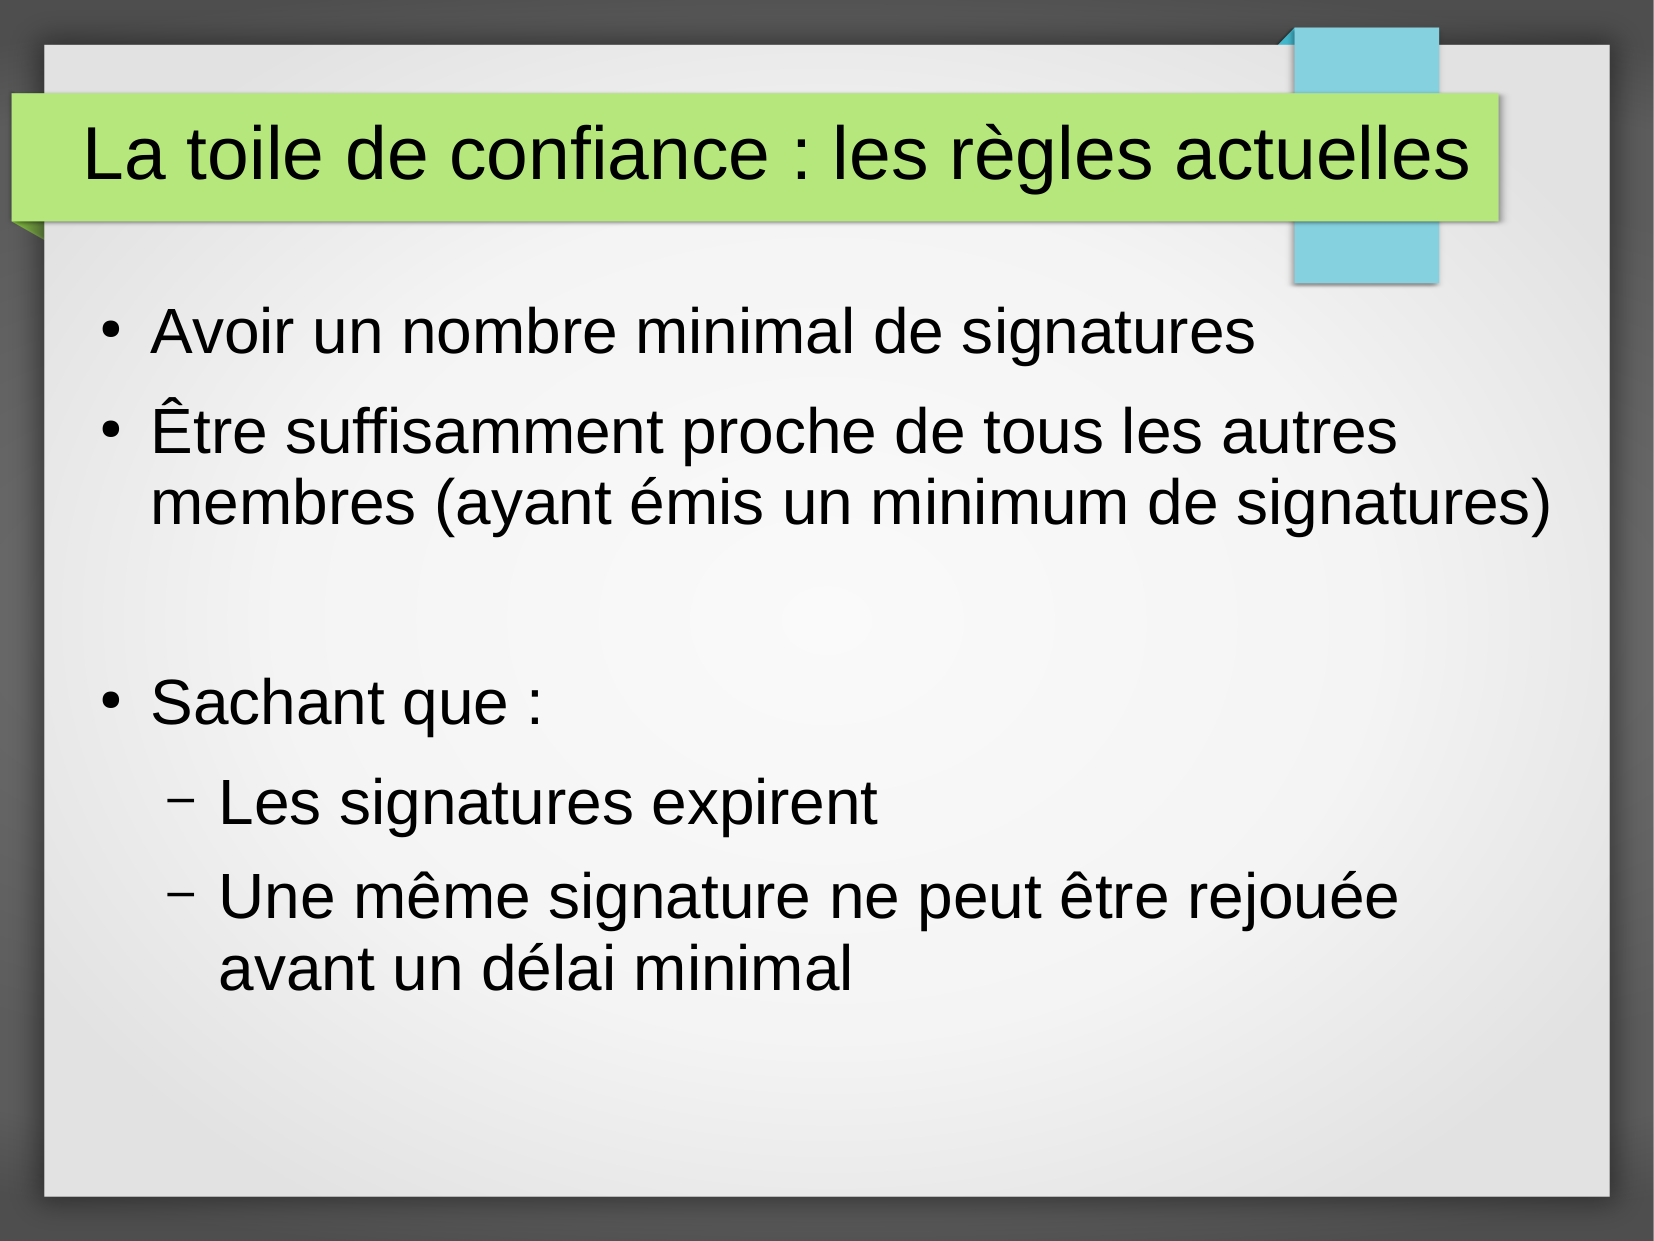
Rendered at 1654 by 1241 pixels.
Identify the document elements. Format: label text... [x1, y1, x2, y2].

title La toile de confiance : les règles actuelles [82, 94, 1489, 213]
list Avoir un nombre minimal de signatures Être suffisamment proche de tous les autres membres (ayant émis un minimum de signatures) Sachant que : Les signatures expirent Une même signature ne peut être rejouée avant un délai minimal [82, 295, 1571, 1015]
picture [0, 0, 1654, 1241]
